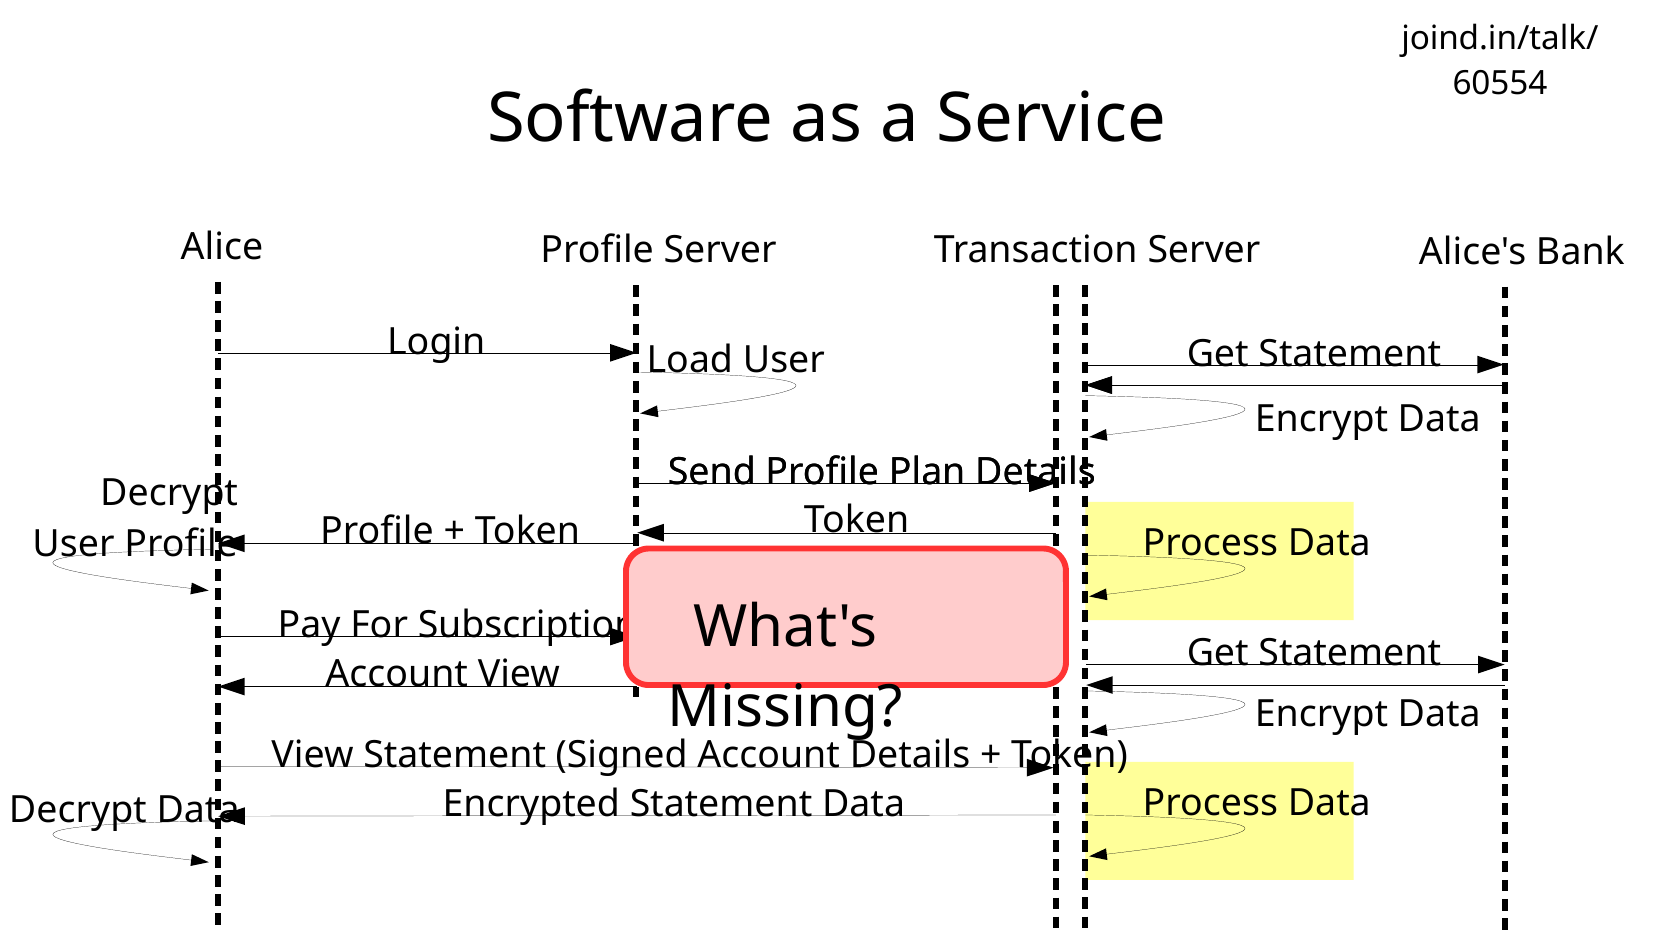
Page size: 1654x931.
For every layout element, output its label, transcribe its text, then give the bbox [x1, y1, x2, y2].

title Software as a Service [82, 37, 1571, 193]
text_box [1085, 556, 1354, 621]
text_box Login [372, 306, 483, 365]
text_box Token [789, 495, 904, 544]
text_box Transaction Server [919, 215, 1221, 274]
text_box Alice [165, 212, 271, 271]
text_box [1085, 501, 1354, 555]
text_box Pay For Subscription [262, 590, 592, 649]
text_box Encrypted Statement Data [428, 768, 846, 827]
text_box Encrypt Data [1240, 383, 1463, 491]
text_box Process Data [1127, 767, 1354, 875]
text_box Decrypt Data [0, 775, 224, 882]
text_box What's Missing? [652, 577, 1056, 668]
text_box Get Statement [1172, 318, 1419, 377]
text_box Profile Server [525, 215, 749, 274]
text_box Process Data [1127, 507, 1354, 615]
text_box Encrypt Data [1240, 679, 1463, 786]
text_box Load User [631, 324, 972, 432]
text_box [1085, 816, 1354, 880]
text_box Account View [310, 639, 544, 698]
text_box Send Profile Plan Details [653, 437, 1040, 495]
text_box View Statement (Signed Account Details + Token) [256, 720, 1018, 778]
text_box Decrypt User Profile [17, 458, 218, 565]
text_box Alice's Bank [1404, 216, 1607, 275]
text_box [1085, 761, 1240, 815]
text_box Profile + Token [305, 496, 550, 554]
text_box Get Statement [1172, 618, 1419, 677]
text_box [625, 548, 1067, 686]
